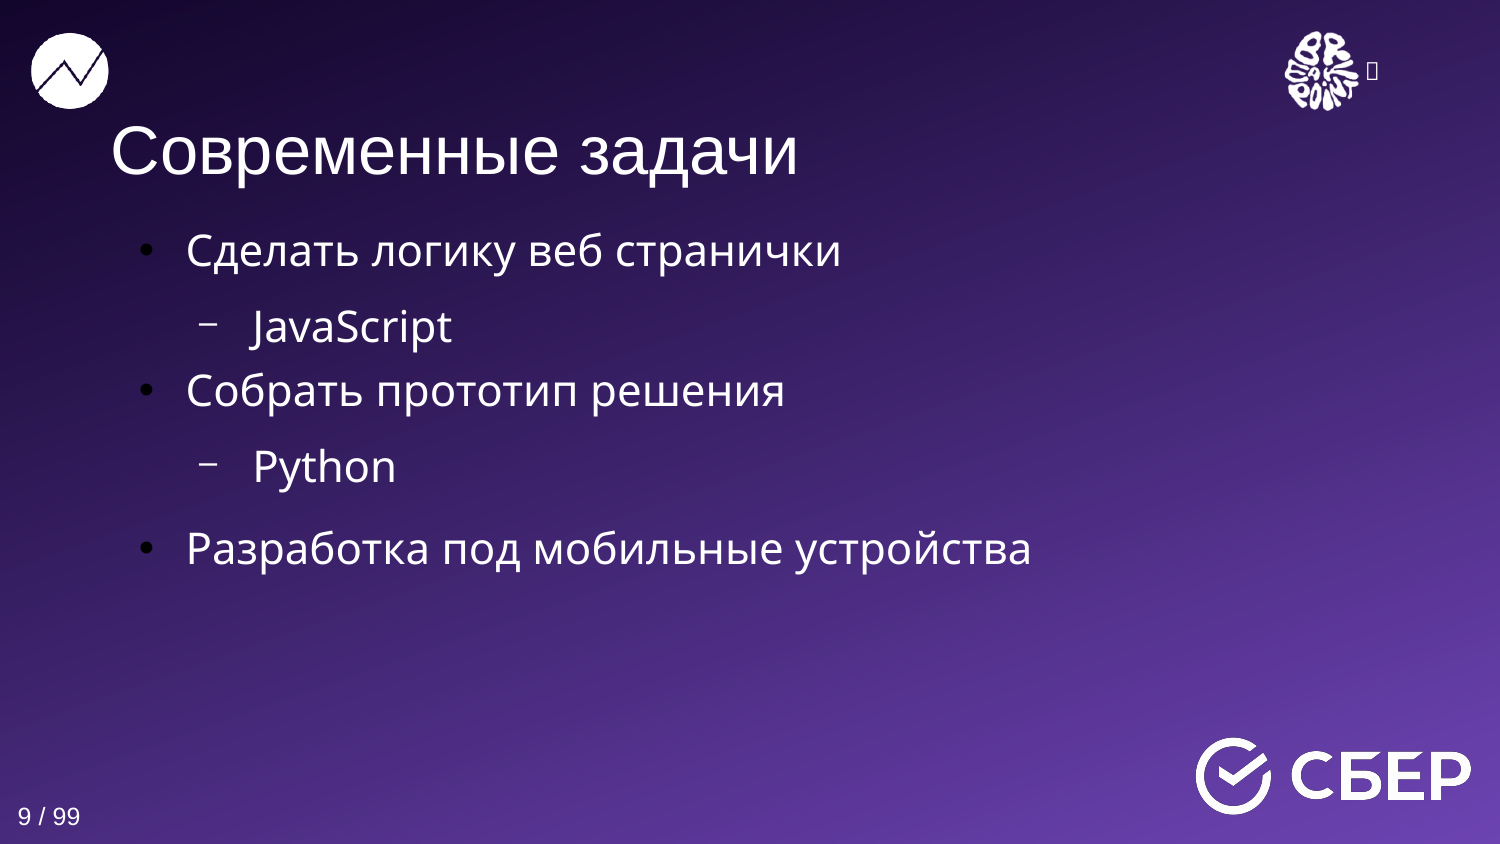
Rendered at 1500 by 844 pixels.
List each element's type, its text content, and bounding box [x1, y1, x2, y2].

text_box 🐙 [1364, 36, 1489, 107]
picture [0, 0, 1500, 844]
list Сделать логику веб странички JavaScript Собрать прототип решения Python Разработка под мобильные устройства [103, 224, 1397, 760]
title Современные задачи [103, 100, 1397, 205]
text_box <number> / 99 [2, 795, 632, 839]
